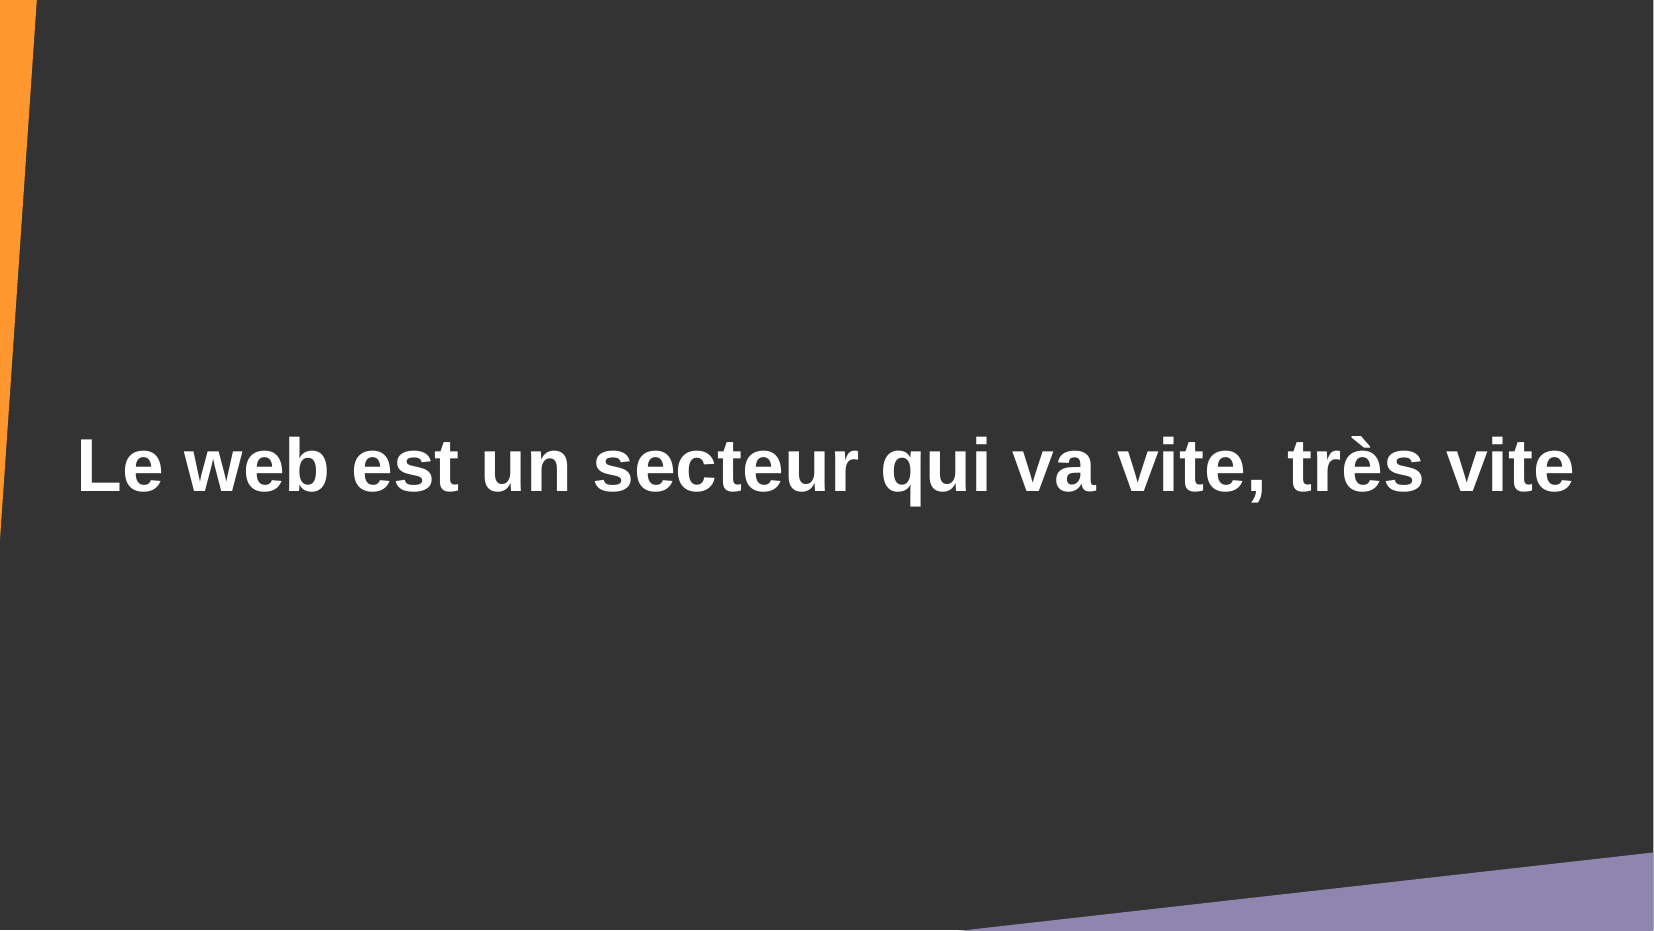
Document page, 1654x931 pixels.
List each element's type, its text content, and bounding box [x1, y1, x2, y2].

text_box [957, 852, 1654, 931]
text_box [0, 0, 37, 540]
title Le web est un secteur qui va vite, très vite [19, 423, 1635, 508]
